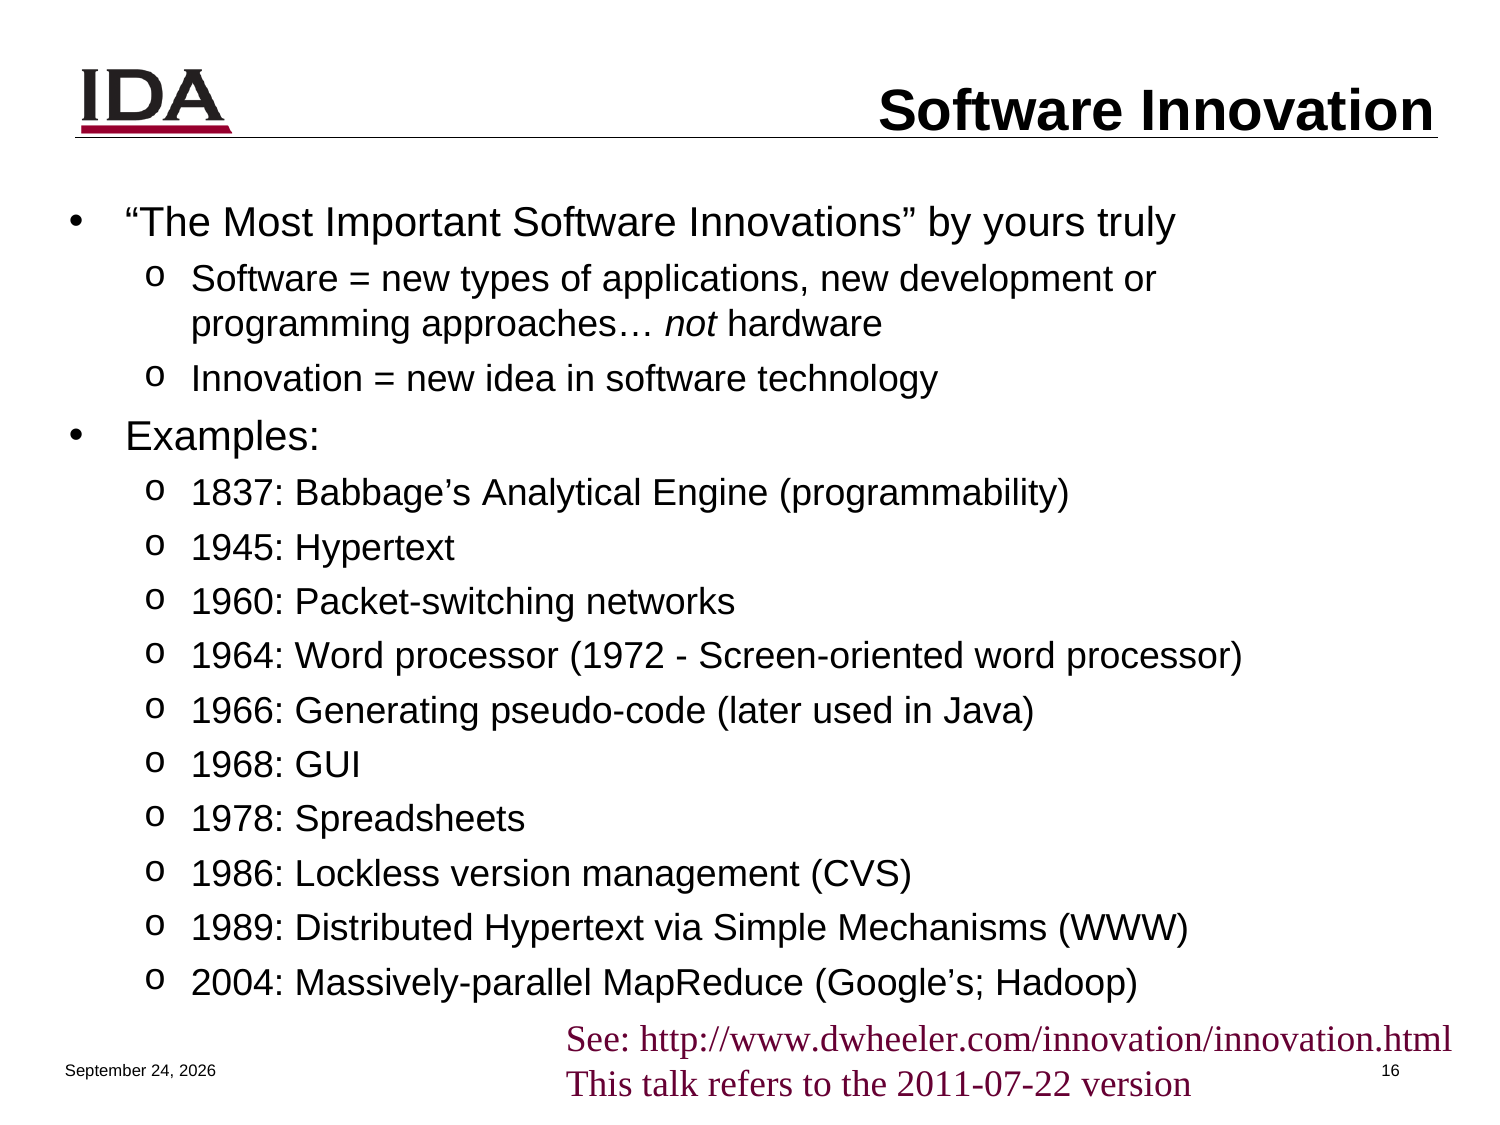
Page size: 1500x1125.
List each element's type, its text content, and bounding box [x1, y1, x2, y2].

picture [77, 65, 233, 138]
list “The Most Important Software Innovations” by yours truly Software = new types of applications, new development or programming approaches… not hardware Innovation = new idea in software technology Examples: 1837: Babbage’s Analytical Engine (programmability) 1945: Hypertext 1960: Packet-switching networks 1964: Word processor (1972 - Screen-oriented word processor) 1966: Generating pseudo-code (later used in Java) 1968: GUI 1978: Spreadsheets 1986: Lockless version management (CVS) 1989: Distributed Hypertext via Simple Mechanisms (WWW) 2004: Massively-parallel MapReduce (Google’s; Hadoop) [53, 187, 1401, 1013]
text_box See: http://www.dwheeler.com/innovation/innovation.html This talk refers to the 2011-07-22 version [551, 1006, 1469, 1112]
title Software Innovation [425, 64, 1450, 150]
text_box November 9, 2011 [49, 1012, 363, 1088]
